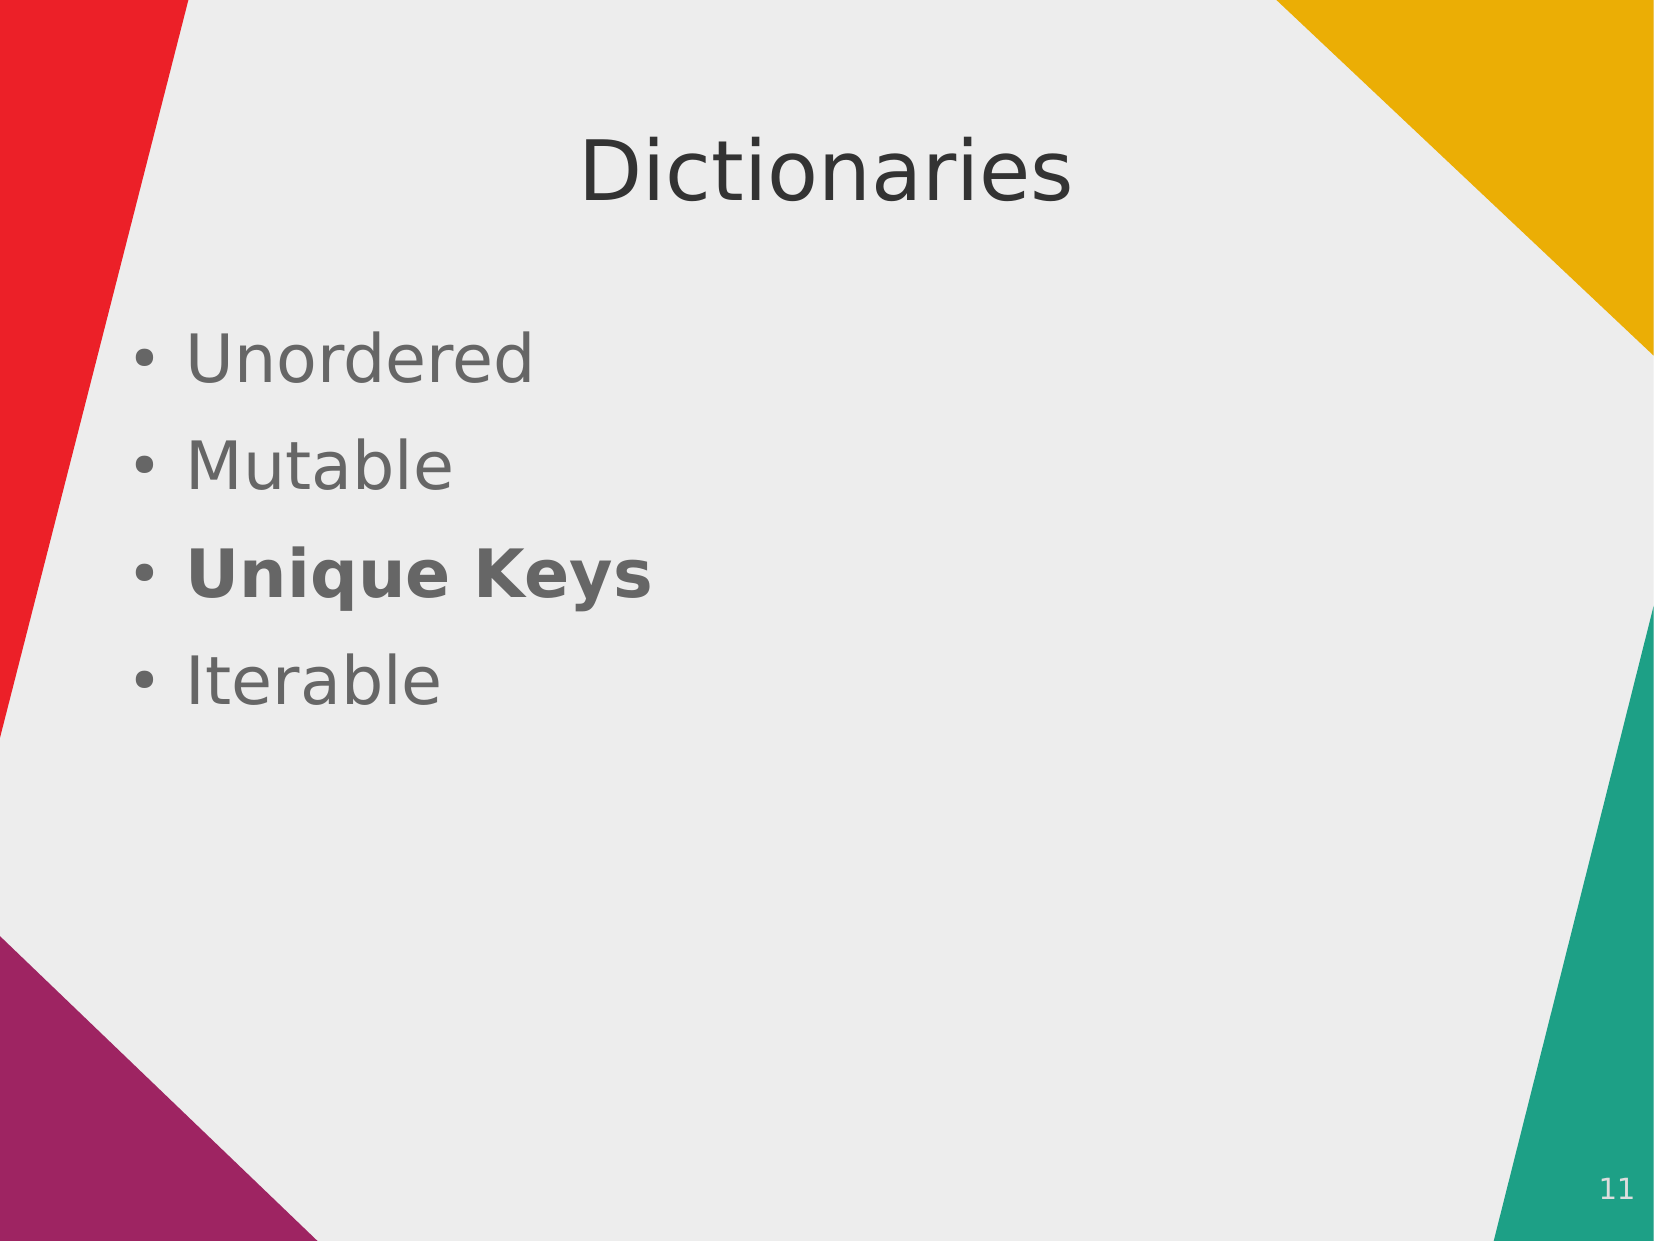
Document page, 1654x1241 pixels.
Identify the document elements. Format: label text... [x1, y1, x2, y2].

title Dictionaries [114, 73, 1539, 271]
list Unordered Mutable Unique Keys Iterable [114, 320, 1539, 1014]
